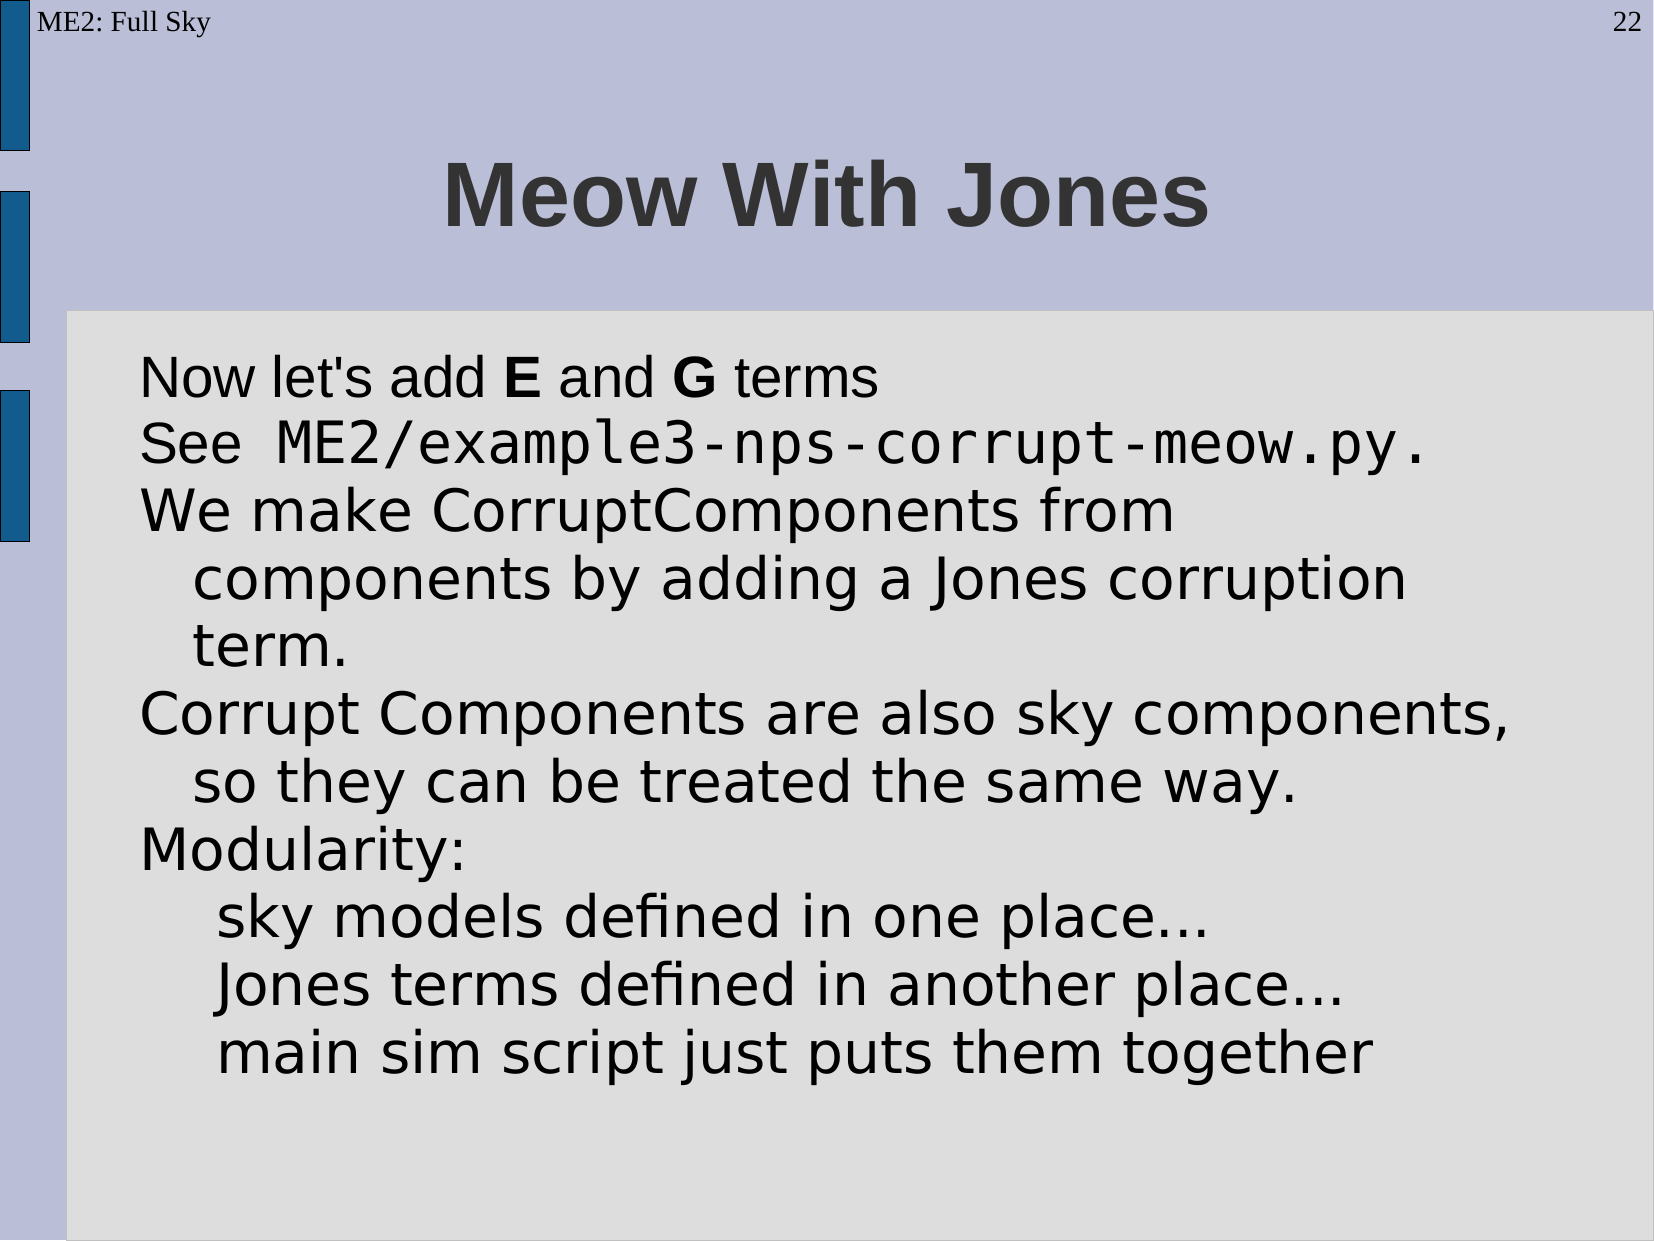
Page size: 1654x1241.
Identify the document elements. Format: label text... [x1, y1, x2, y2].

title Meow With Jones [121, 91, 1534, 299]
list Now let's add E and G terms See ME2/example3-nps-corrupt-meow.py. We make CorruptComponents from components by adding a Jones corruption term. Corrupt Components are also sky components, so they can be treated the same way. Modularity: sky models defined in one place... Jones terms defined in another place... main sim script just puts them together [121, 344, 1534, 1127]
